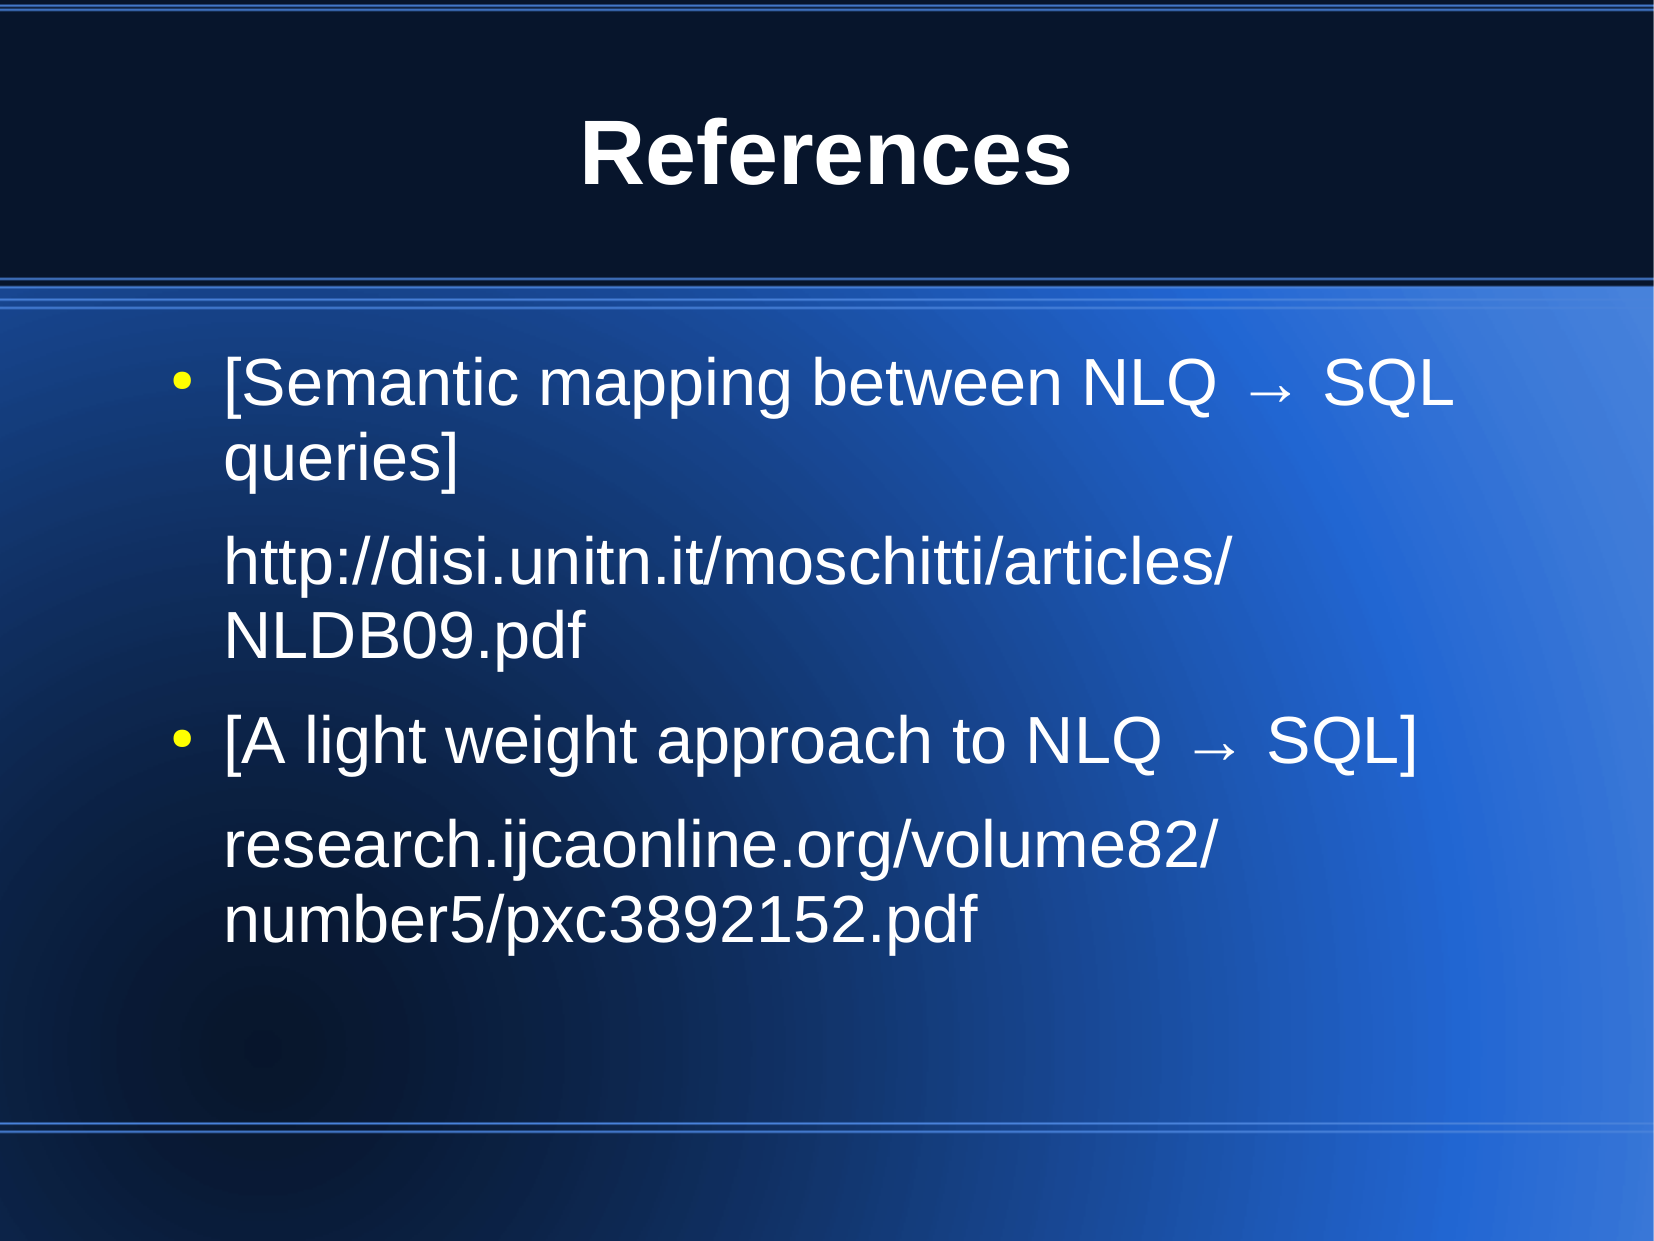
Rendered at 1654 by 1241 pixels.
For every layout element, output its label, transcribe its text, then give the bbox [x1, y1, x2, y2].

picture [0, 0, 1654, 1241]
list [Semantic mapping between NLQ → SQL queries] http://disi.unitn.it/moschitti/articles/NLDB09.pdf [A light weight approach to NLQ → SQL] research.ijcaonline.org/volume82/number5/pxc3892152.pdf [152, 344, 1534, 1127]
title References [82, 49, 1571, 257]
